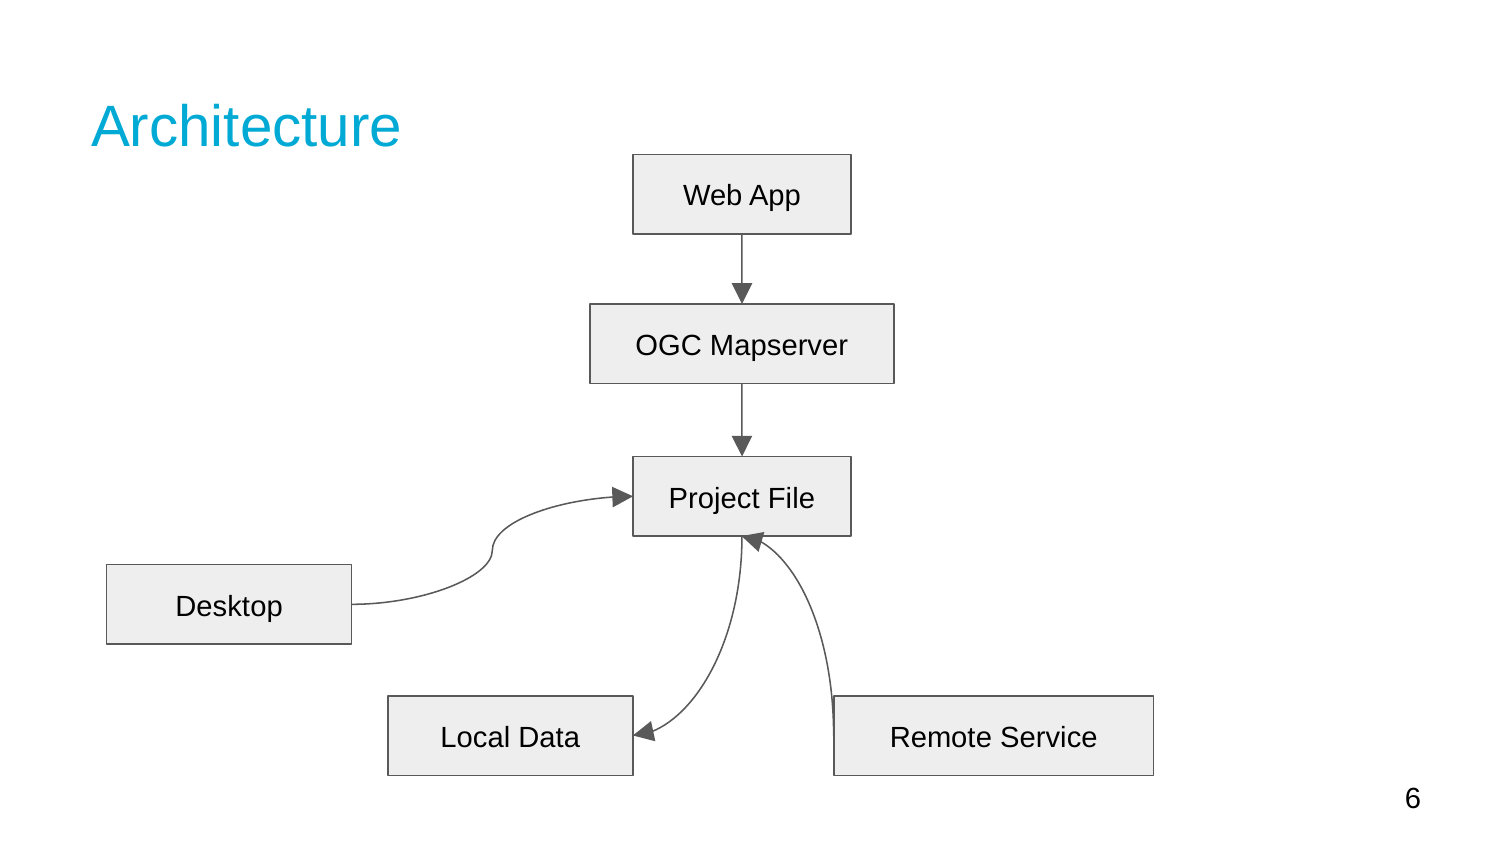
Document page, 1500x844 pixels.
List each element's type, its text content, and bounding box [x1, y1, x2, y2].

title Architecture [76, 72, 1474, 167]
text_box Local Data [387, 695, 633, 776]
text_box Project File [632, 456, 851, 537]
text_box Web App [632, 154, 851, 234]
slide_number <číslo> [1389, 764, 1480, 830]
text_box OGC Mapserver [590, 303, 894, 384]
text_box Remote Service [834, 695, 1154, 776]
text_box Desktop [106, 564, 352, 645]
